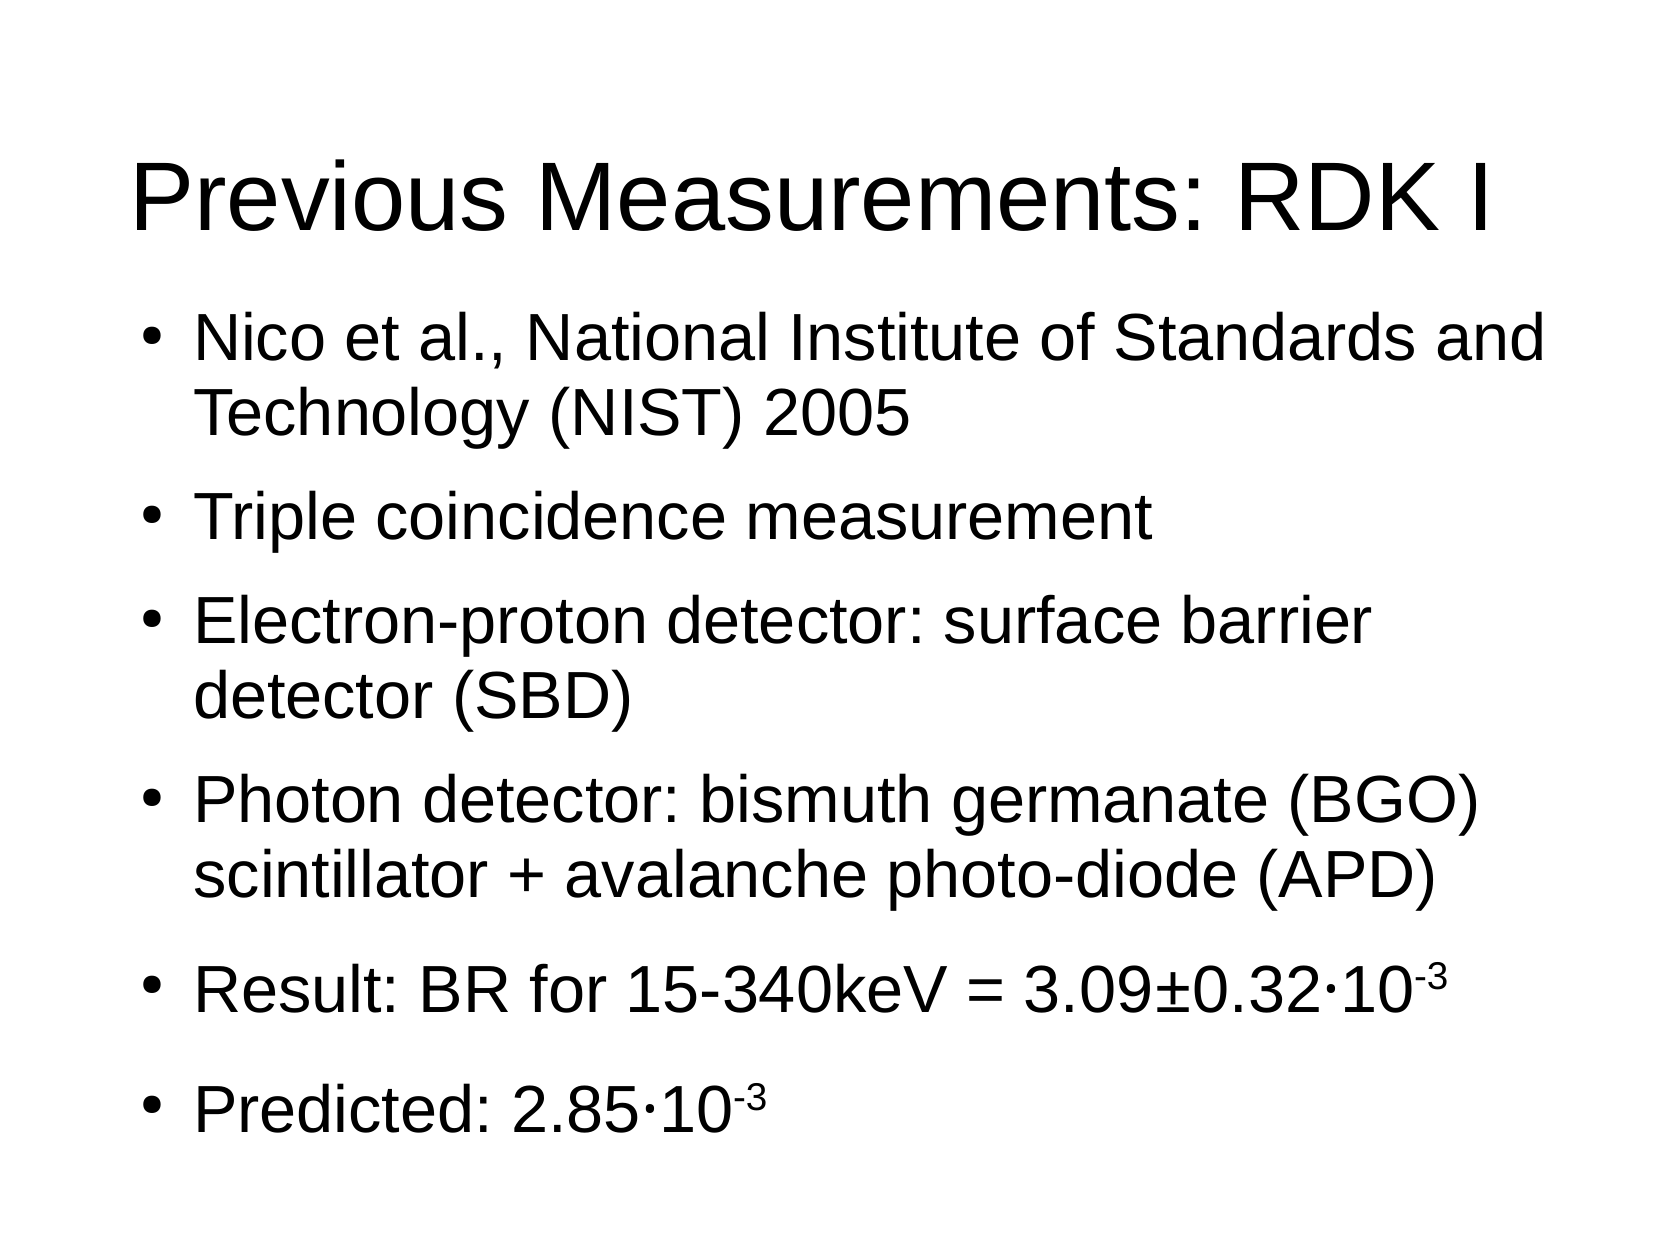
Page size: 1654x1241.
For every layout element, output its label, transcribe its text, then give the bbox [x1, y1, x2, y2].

list Nico et al., National Institute of Standards and Technology (NIST) 2005 Triple coincidence measurement Electron-proton detector: surface barrier detector (SBD) Photon detector: bismuth germanate (BGO) scintillator + avalanche photo-diode (APD) Result: BR for 15-340keV = 3.09±0.32·10-3 Predicted: 2.85·10-3 [122, 300, 1576, 1149]
title Previous Measurements: RDK I [118, 112, 1506, 281]
